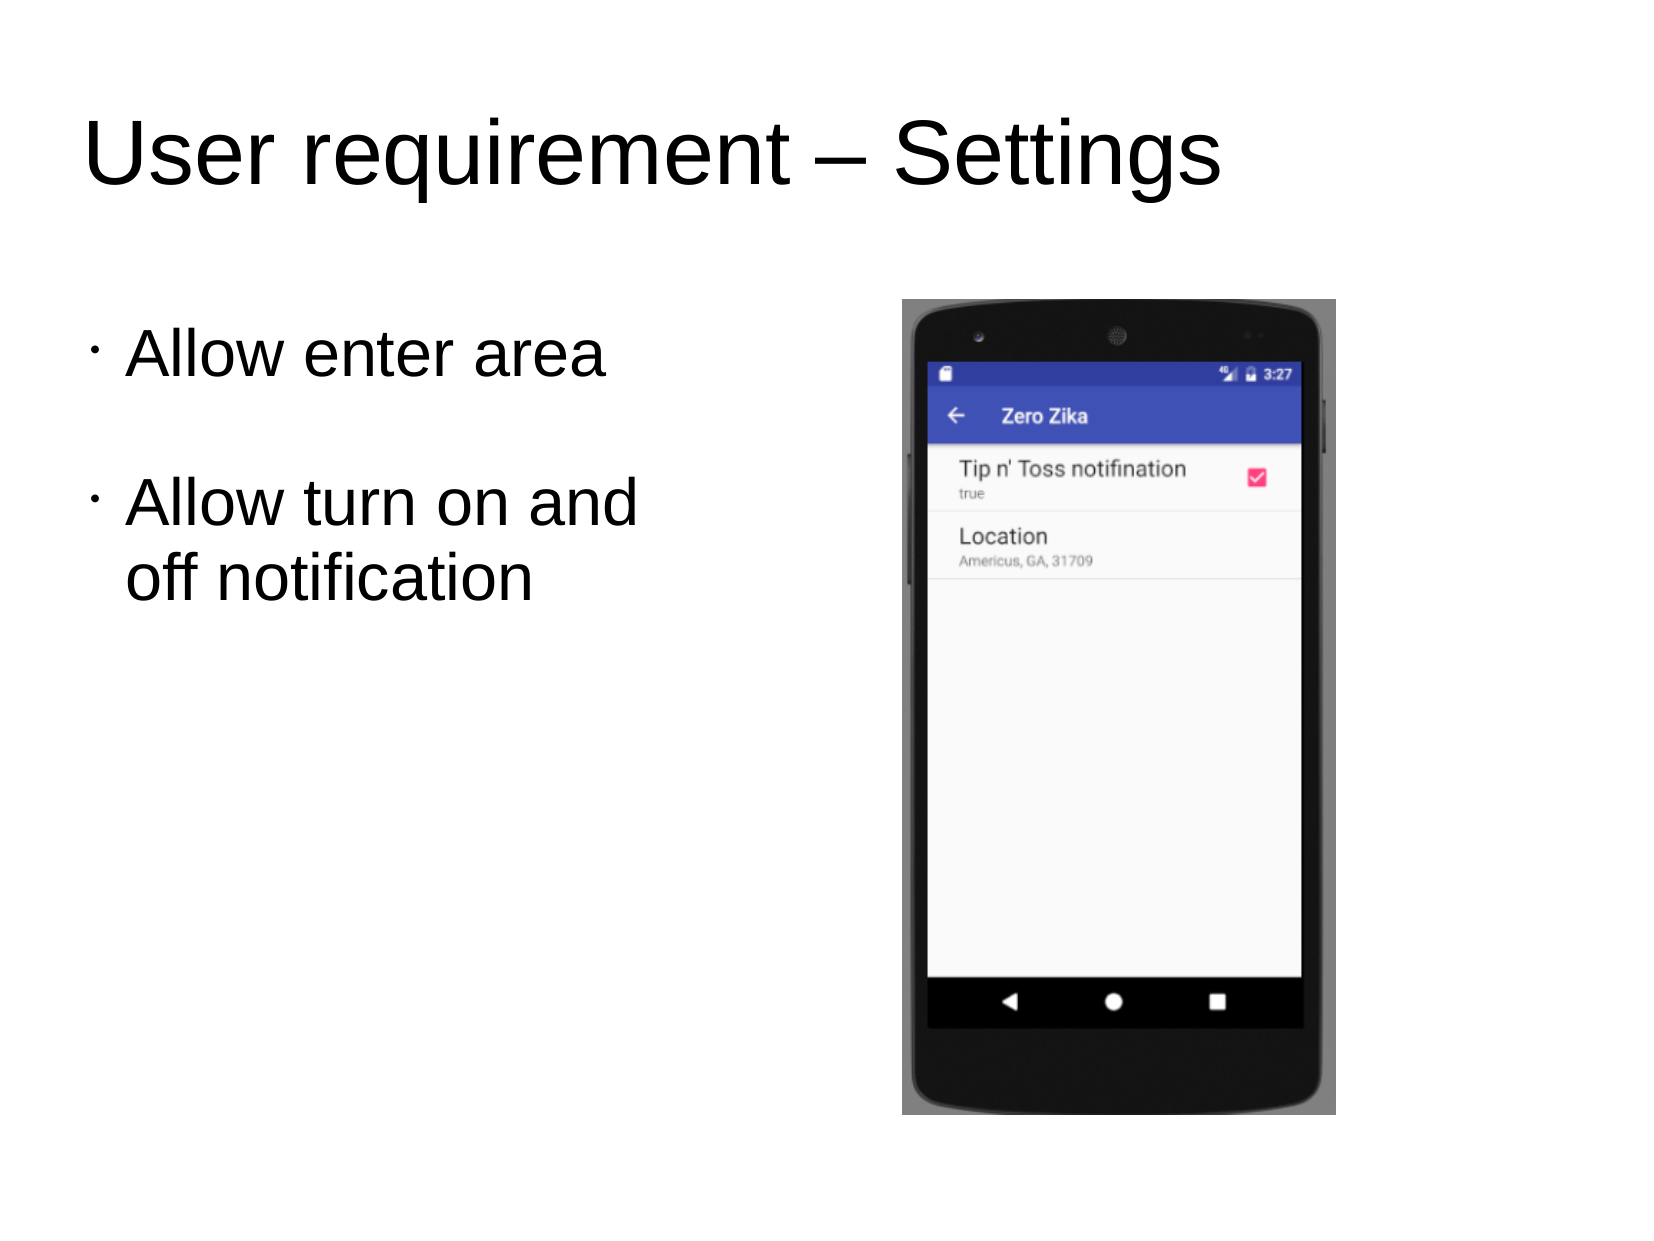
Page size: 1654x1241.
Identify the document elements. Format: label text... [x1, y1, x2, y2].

text_box Allow enter area Allow turn on and off notification [90, 315, 668, 1036]
title User requirement – Settings [82, 49, 1571, 257]
picture [902, 299, 1336, 1115]
